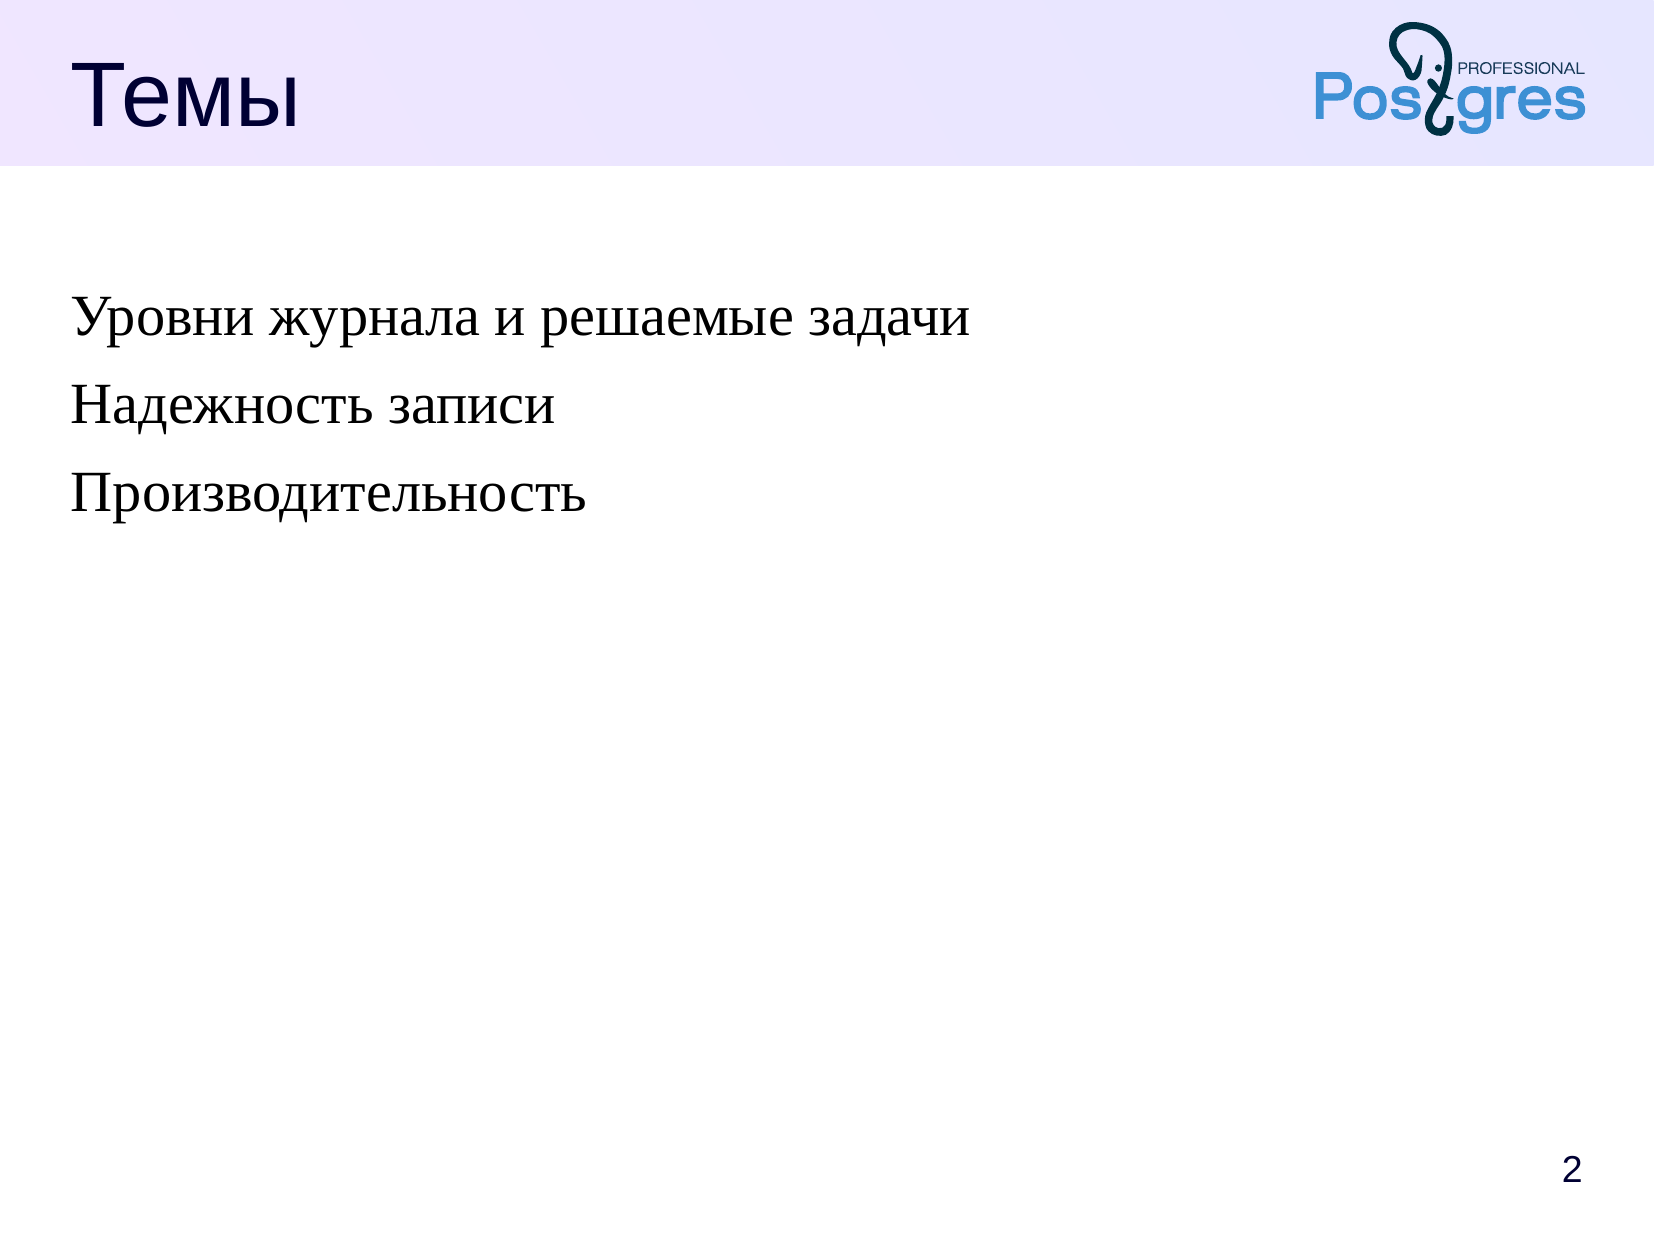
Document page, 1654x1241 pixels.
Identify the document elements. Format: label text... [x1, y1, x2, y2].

list Уровни журнала и решаемые задачи Надежность записи Производительность [70, 283, 1583, 1141]
title Темы [70, 43, 1241, 147]
